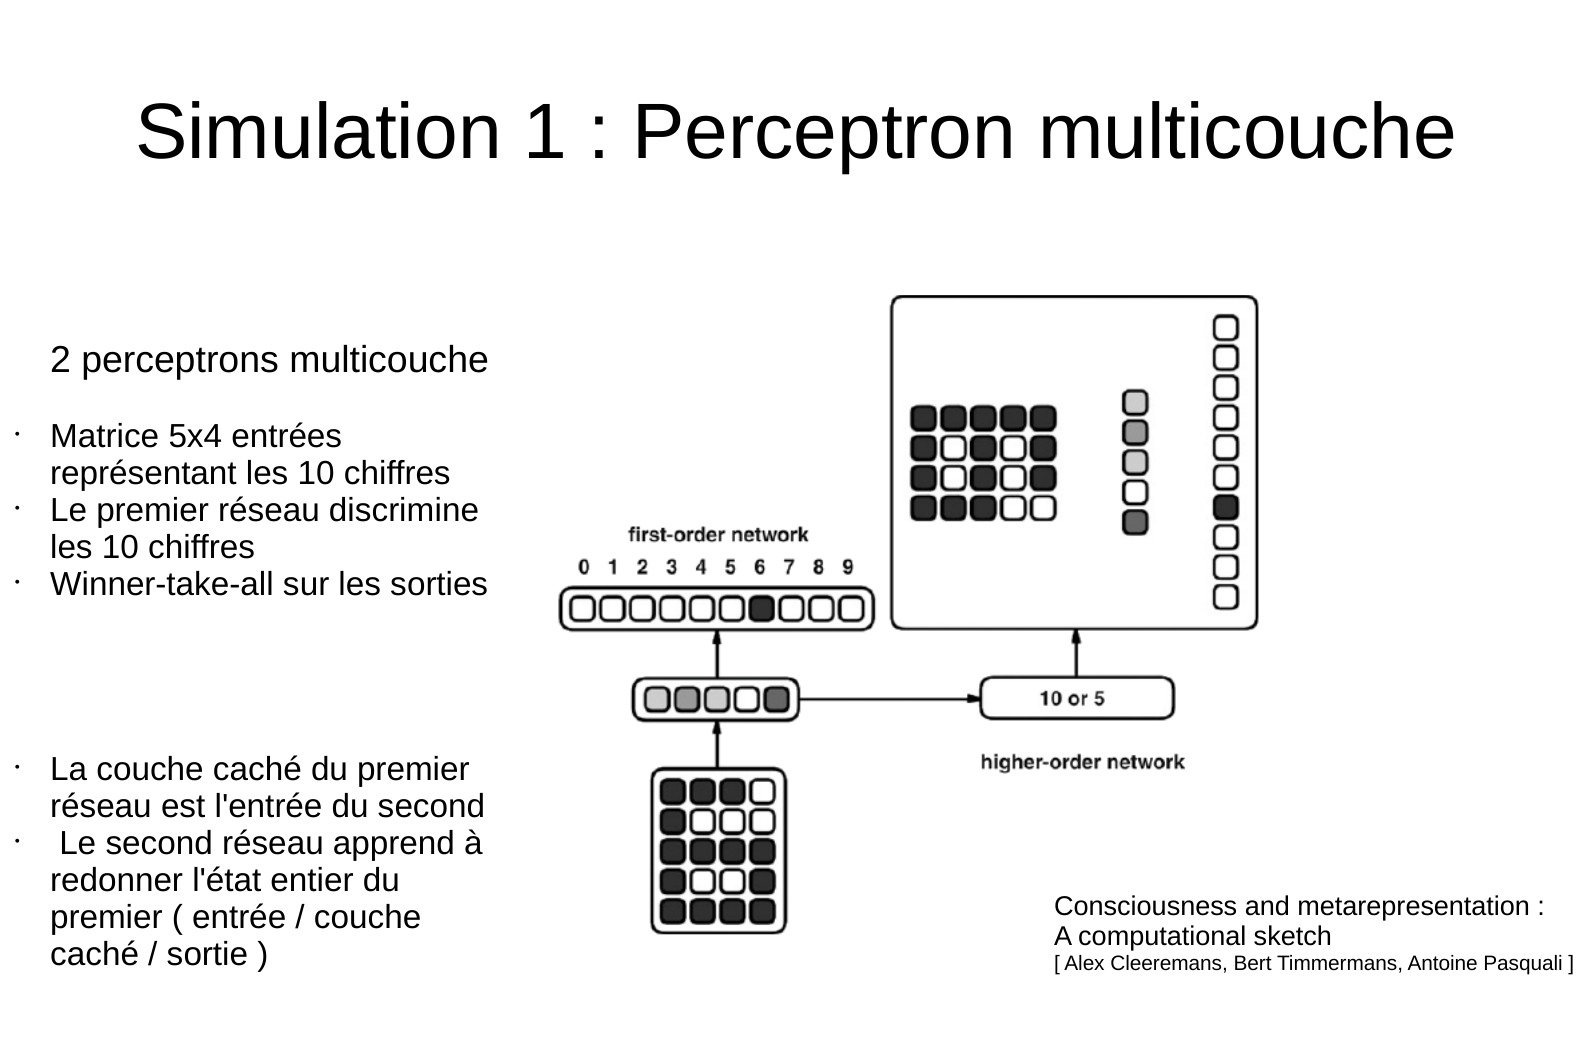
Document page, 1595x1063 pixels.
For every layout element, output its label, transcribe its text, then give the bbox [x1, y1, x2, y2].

text_box Consciousness and metarepresentation : A computational sketch [ Alex Cleeremans, Bert Timmermans, Antoine Pasquali ] [968, 883, 1595, 1025]
text_box 2 perceptrons multicouche Matrice 5x4 entrées représentant les 10 chiffres Le premier réseau discrimine les 10 chiffres Winner-take-all sur les sorties La couche caché du premier réseau est l'entrée du second Le second réseau apprend à redonner l'état entier du premier ( entrée / couche caché / sortie ) [0, 330, 508, 1063]
title Simulation 1 : Perceptron multicouche [79, 42, 1515, 220]
picture [543, 295, 1276, 957]
